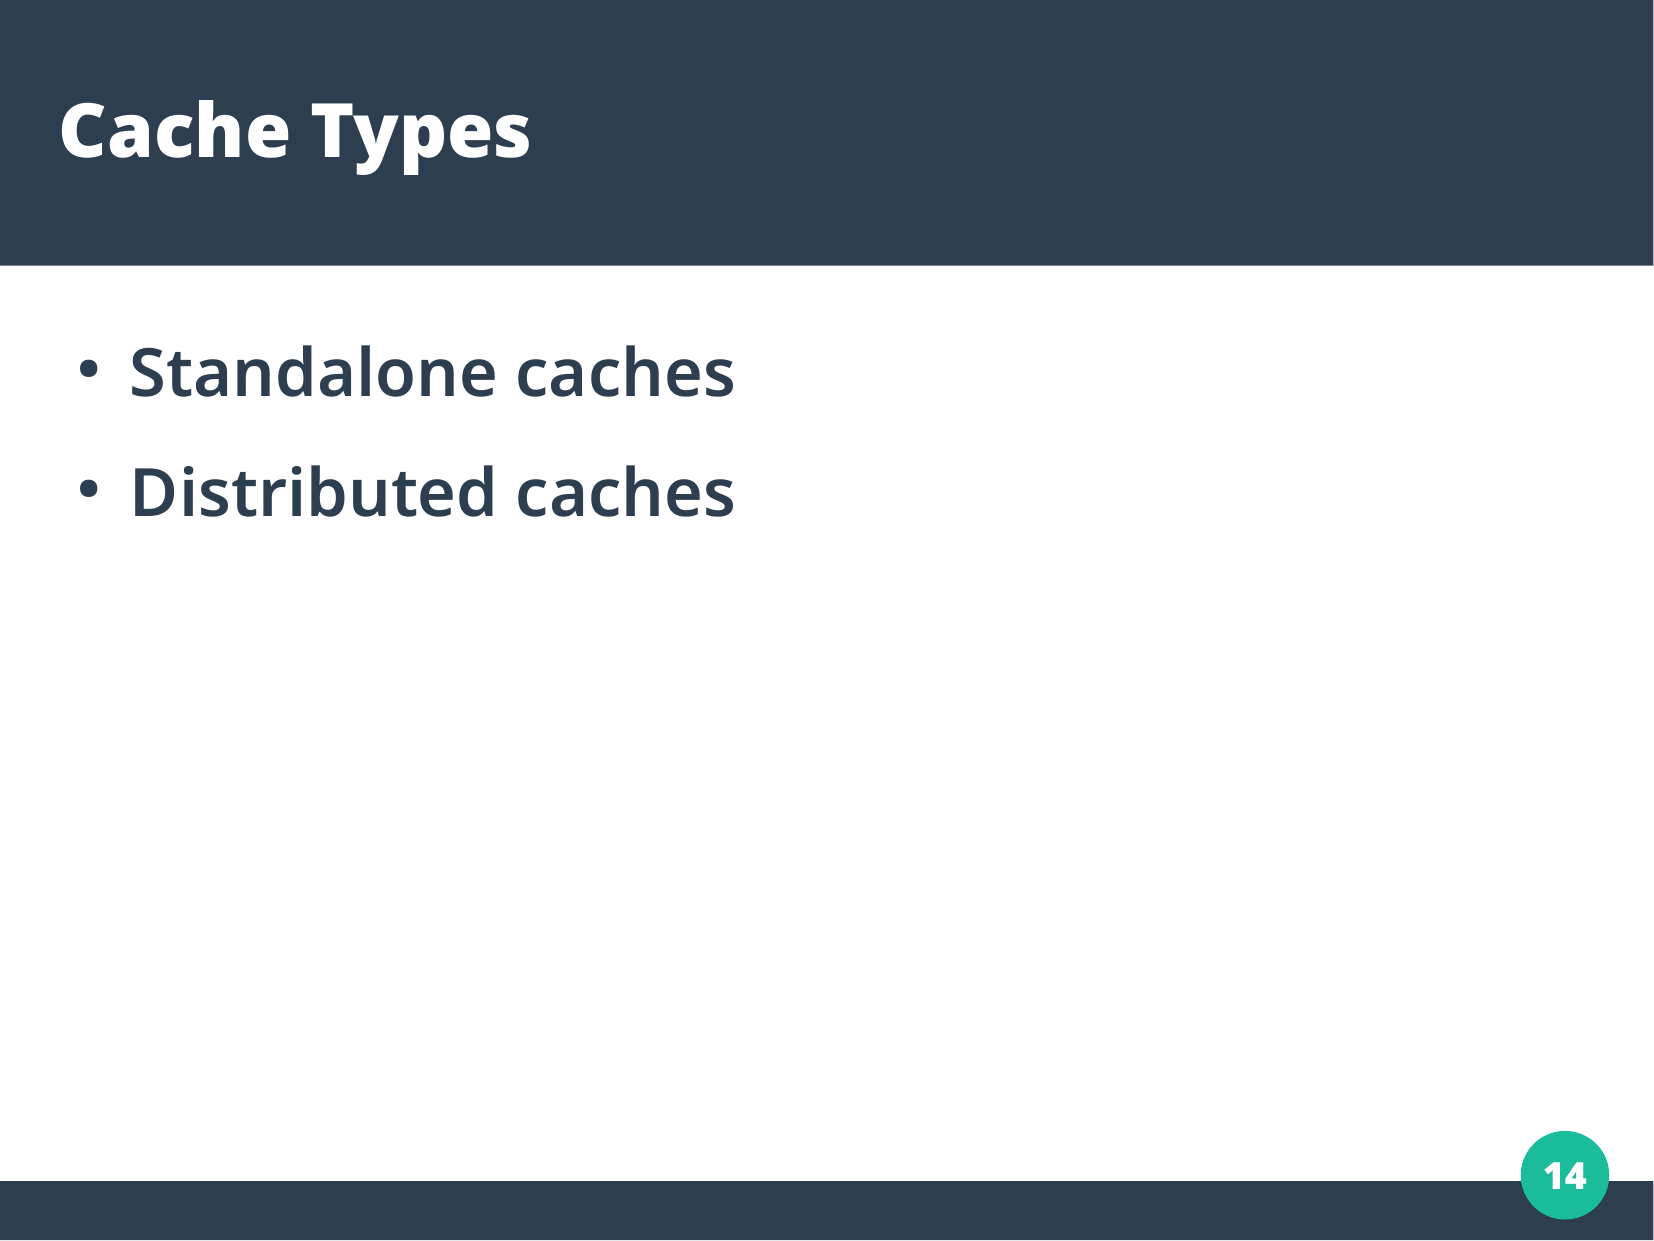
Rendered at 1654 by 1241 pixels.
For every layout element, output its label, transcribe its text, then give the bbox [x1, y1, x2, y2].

title Cache Types [59, 49, 1595, 207]
list Standalone caches Distributed caches [59, 324, 1595, 1152]
